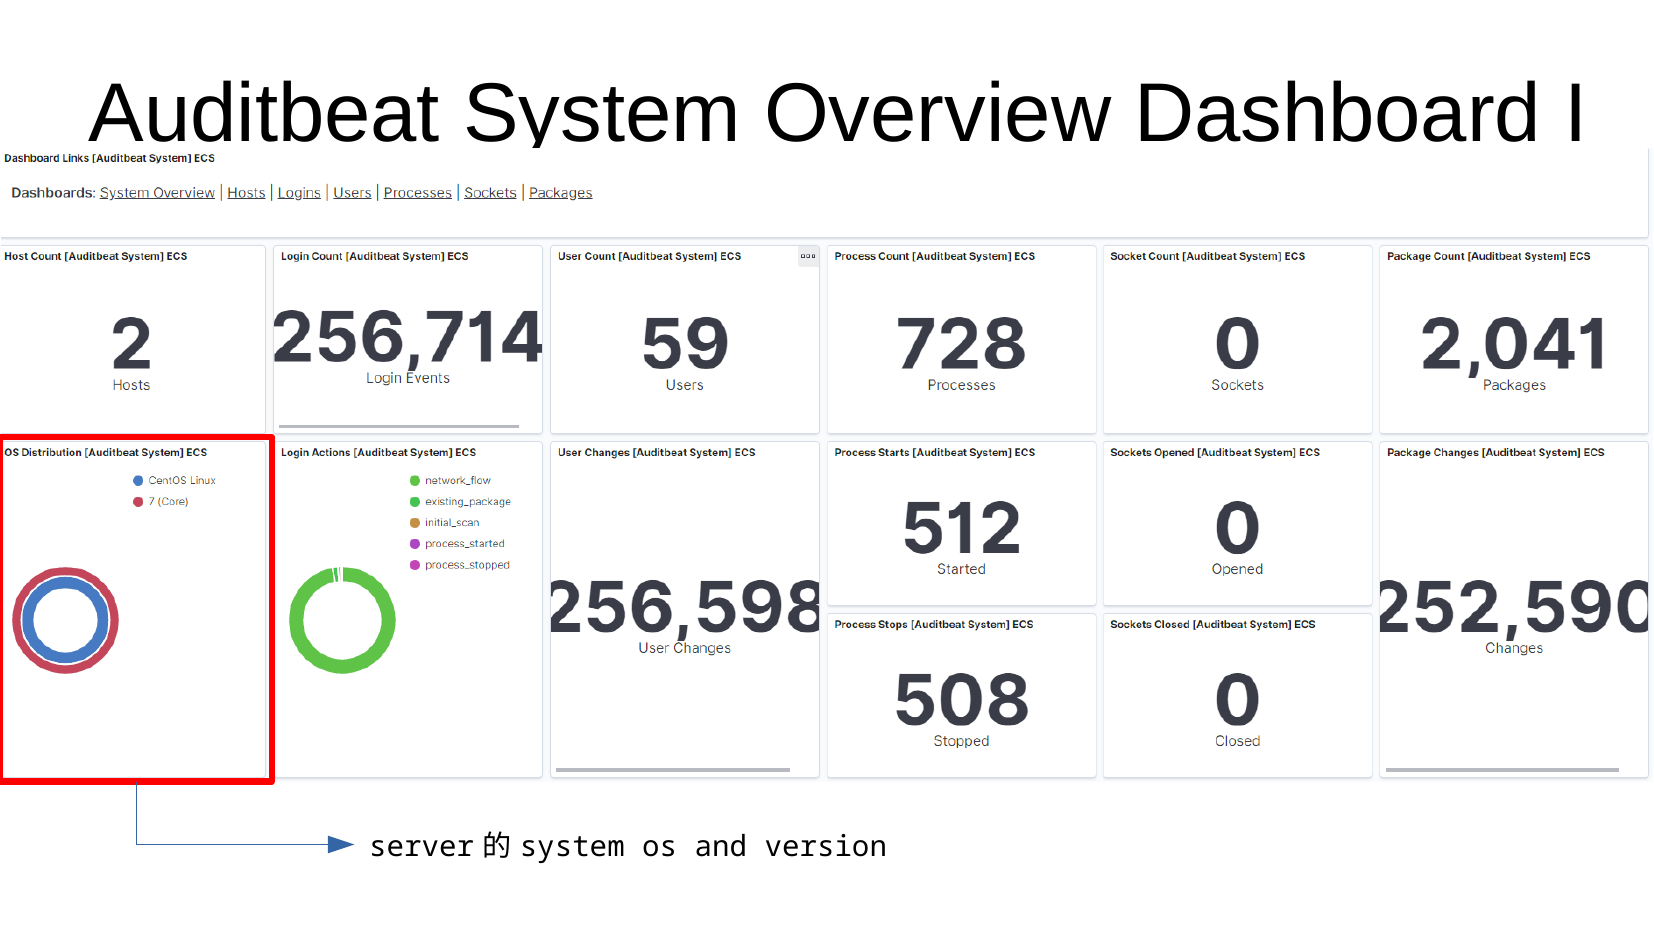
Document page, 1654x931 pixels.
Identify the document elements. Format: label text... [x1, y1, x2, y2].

text_box Auditbeat System Overview Dashboard I [70, 59, 1607, 148]
text_box server的system os and version [354, 814, 1276, 875]
picture [3, 440, 269, 778]
picture [1, 148, 1654, 782]
